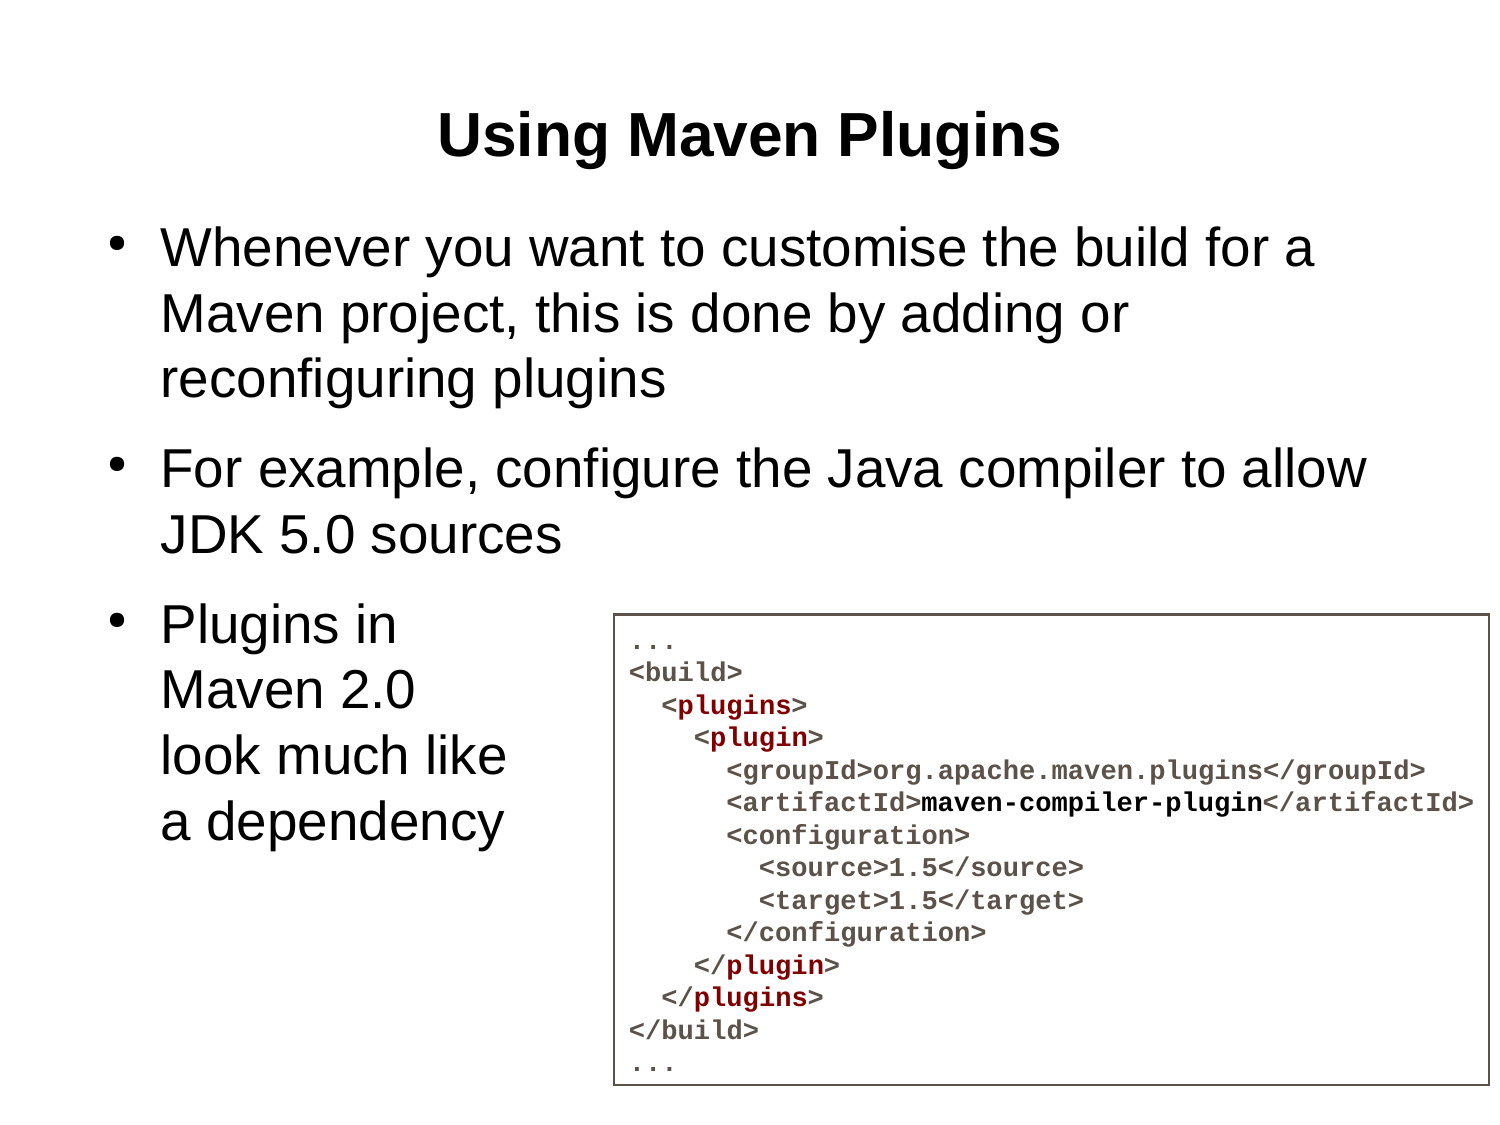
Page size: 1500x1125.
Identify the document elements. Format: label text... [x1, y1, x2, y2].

list Whenever you want to customise the build for a Maven project, this is done by adding or reconfiguring plugins For example, configure the Java compiler to allow JDK 5.0 sources Plugins in Maven 2.0 look much like a dependency [75, 204, 1395, 1075]
text_box ... <build> <plugins> <plugin> <groupId>org.apache.maven.plugins</groupId> <artifactId>maven-compiler-plugin</artifactId> <configuration> <source>1.5</source> <target>1.5</target> </configuration> </plugin> </plugins> </build> ... [614, 614, 1489, 1085]
title Using Maven Plugins [75, 44, 1425, 177]
